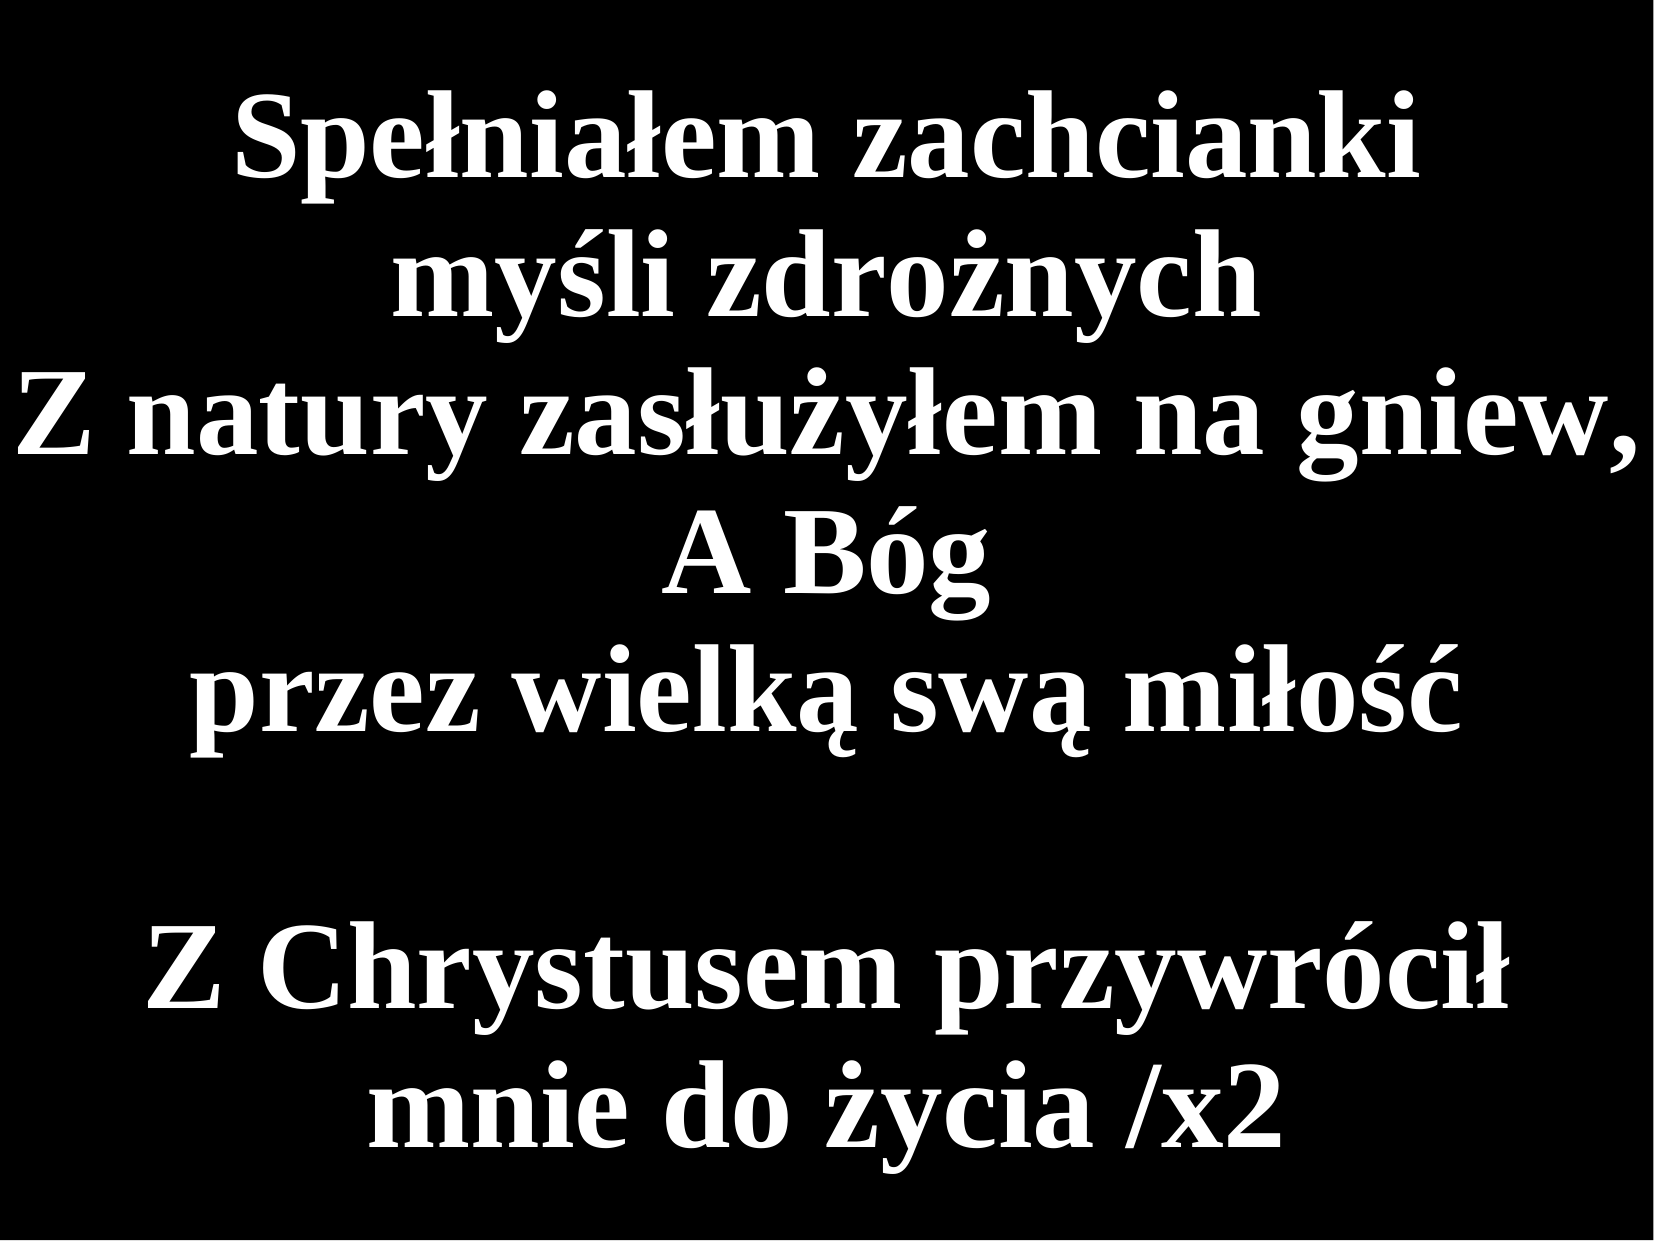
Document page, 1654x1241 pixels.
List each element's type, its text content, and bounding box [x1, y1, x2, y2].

title Spełniałem zachcianki myśli zdrożnych Z natury zasłużyłem na gniew, A Bóg przez wielką swą miłość Z Chrystusem przywrócił mnie do życia /x2 [0, 0, 1654, 1241]
